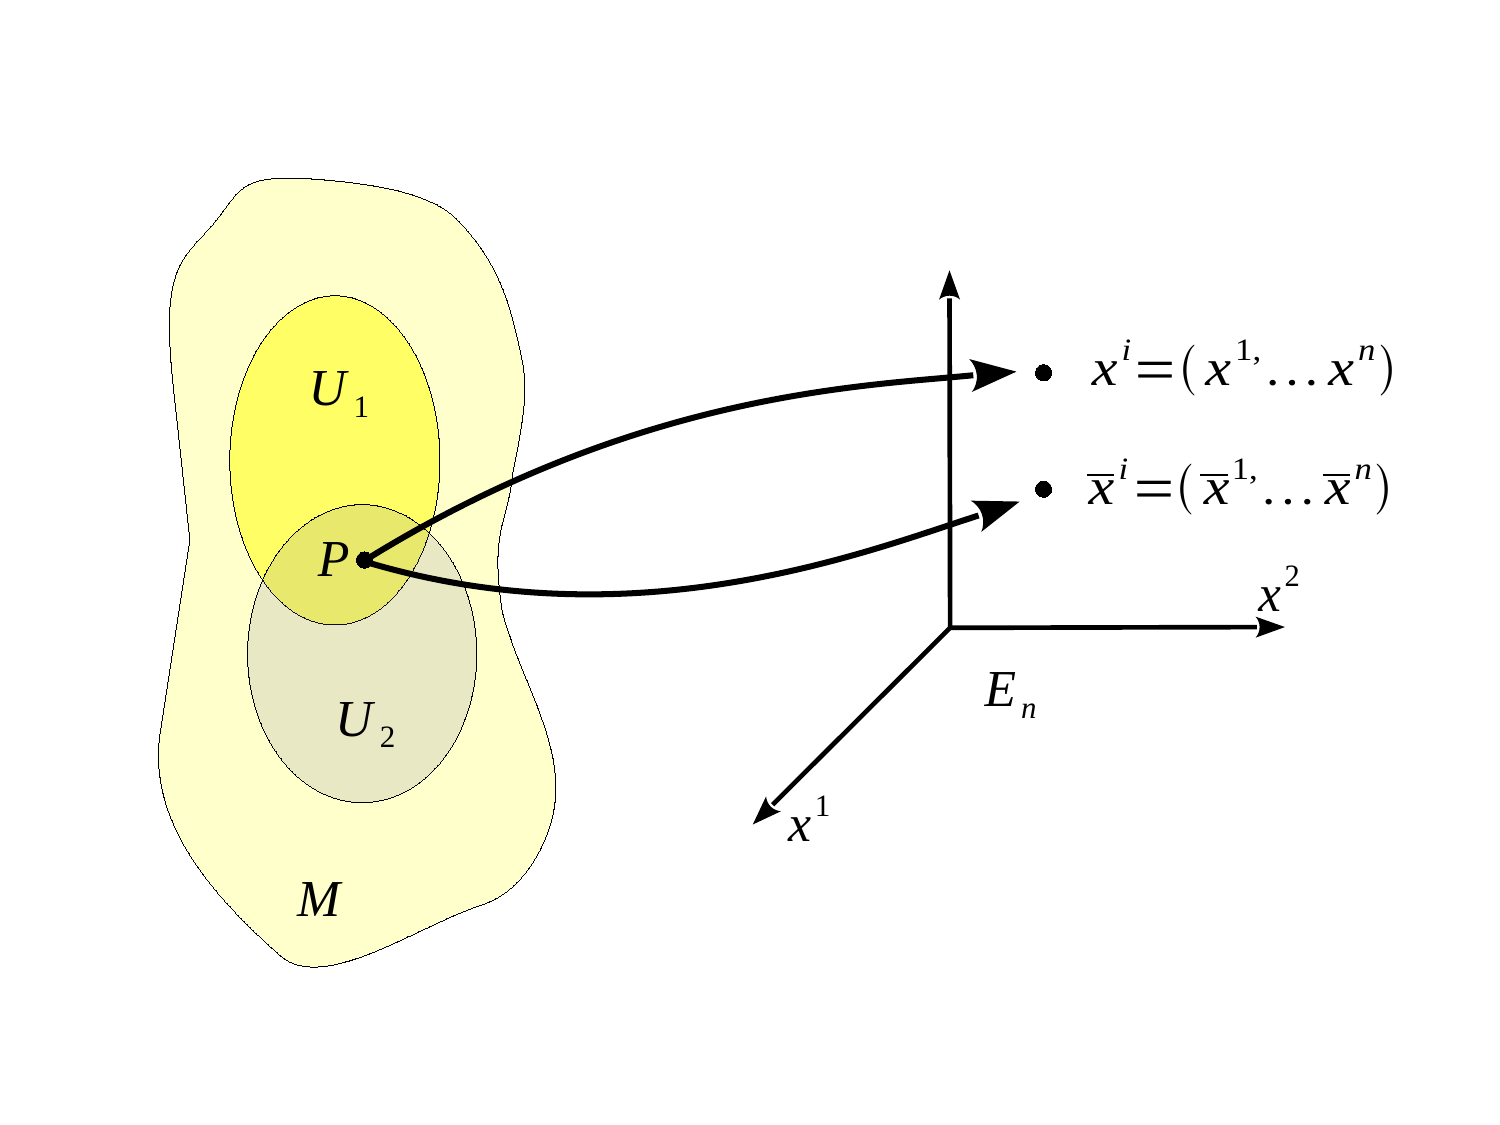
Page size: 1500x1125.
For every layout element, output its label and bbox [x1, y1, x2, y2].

text_box [1035, 481, 1052, 498]
chart [328, 689, 402, 755]
text_box [1035, 364, 1052, 381]
chart [287, 870, 347, 928]
chart [974, 659, 1043, 725]
chart [1077, 450, 1400, 518]
chart [307, 529, 356, 588]
chart [1248, 557, 1306, 623]
chart [301, 358, 375, 424]
chart [778, 787, 836, 853]
text_box [158, 178, 556, 968]
text_box [373, 486, 512, 586]
chart [1080, 332, 1403, 400]
